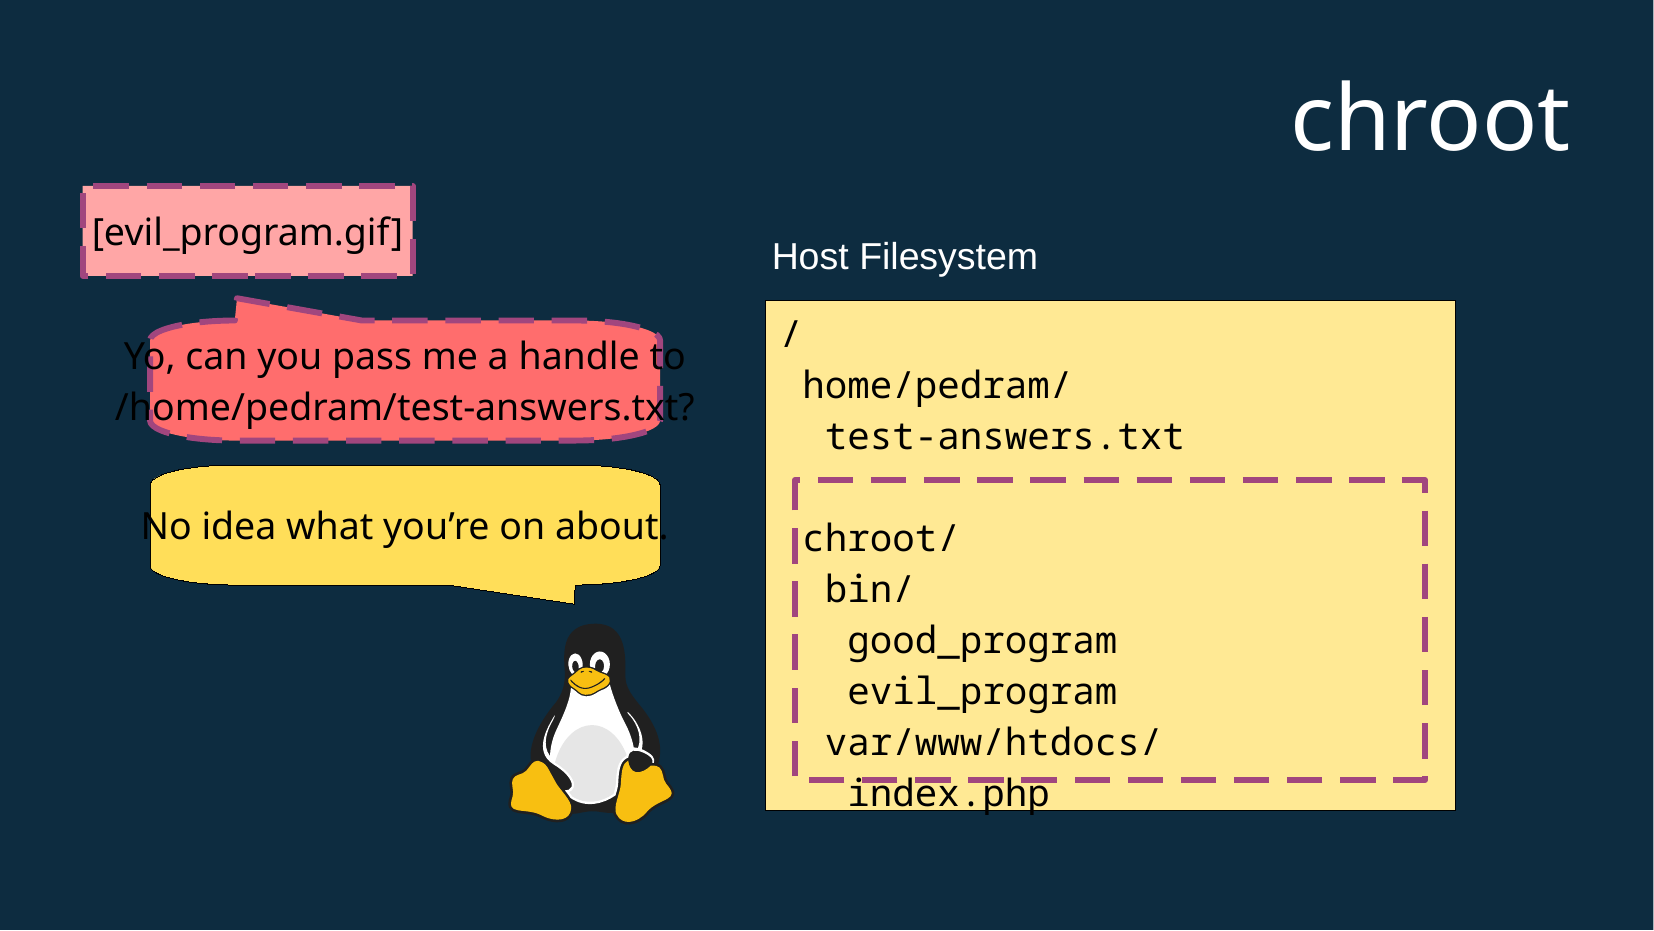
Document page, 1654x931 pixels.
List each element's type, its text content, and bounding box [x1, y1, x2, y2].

text_box Host Filesystem [757, 228, 1054, 286]
text_box / home/pedram/ test-answers.txt chroot/ bin/ good_program evil_program var/www/htdocs/ index.php [765, 300, 1456, 811]
title chroot [82, 37, 1571, 193]
picture [507, 623, 676, 826]
text_box Yo, can you pass me a handle to /home/pedram/test-answers.txt? [150, 298, 661, 441]
text_box No idea what you’re on about. [150, 465, 661, 605]
text_box [evil_program.gif] [82, 185, 413, 276]
